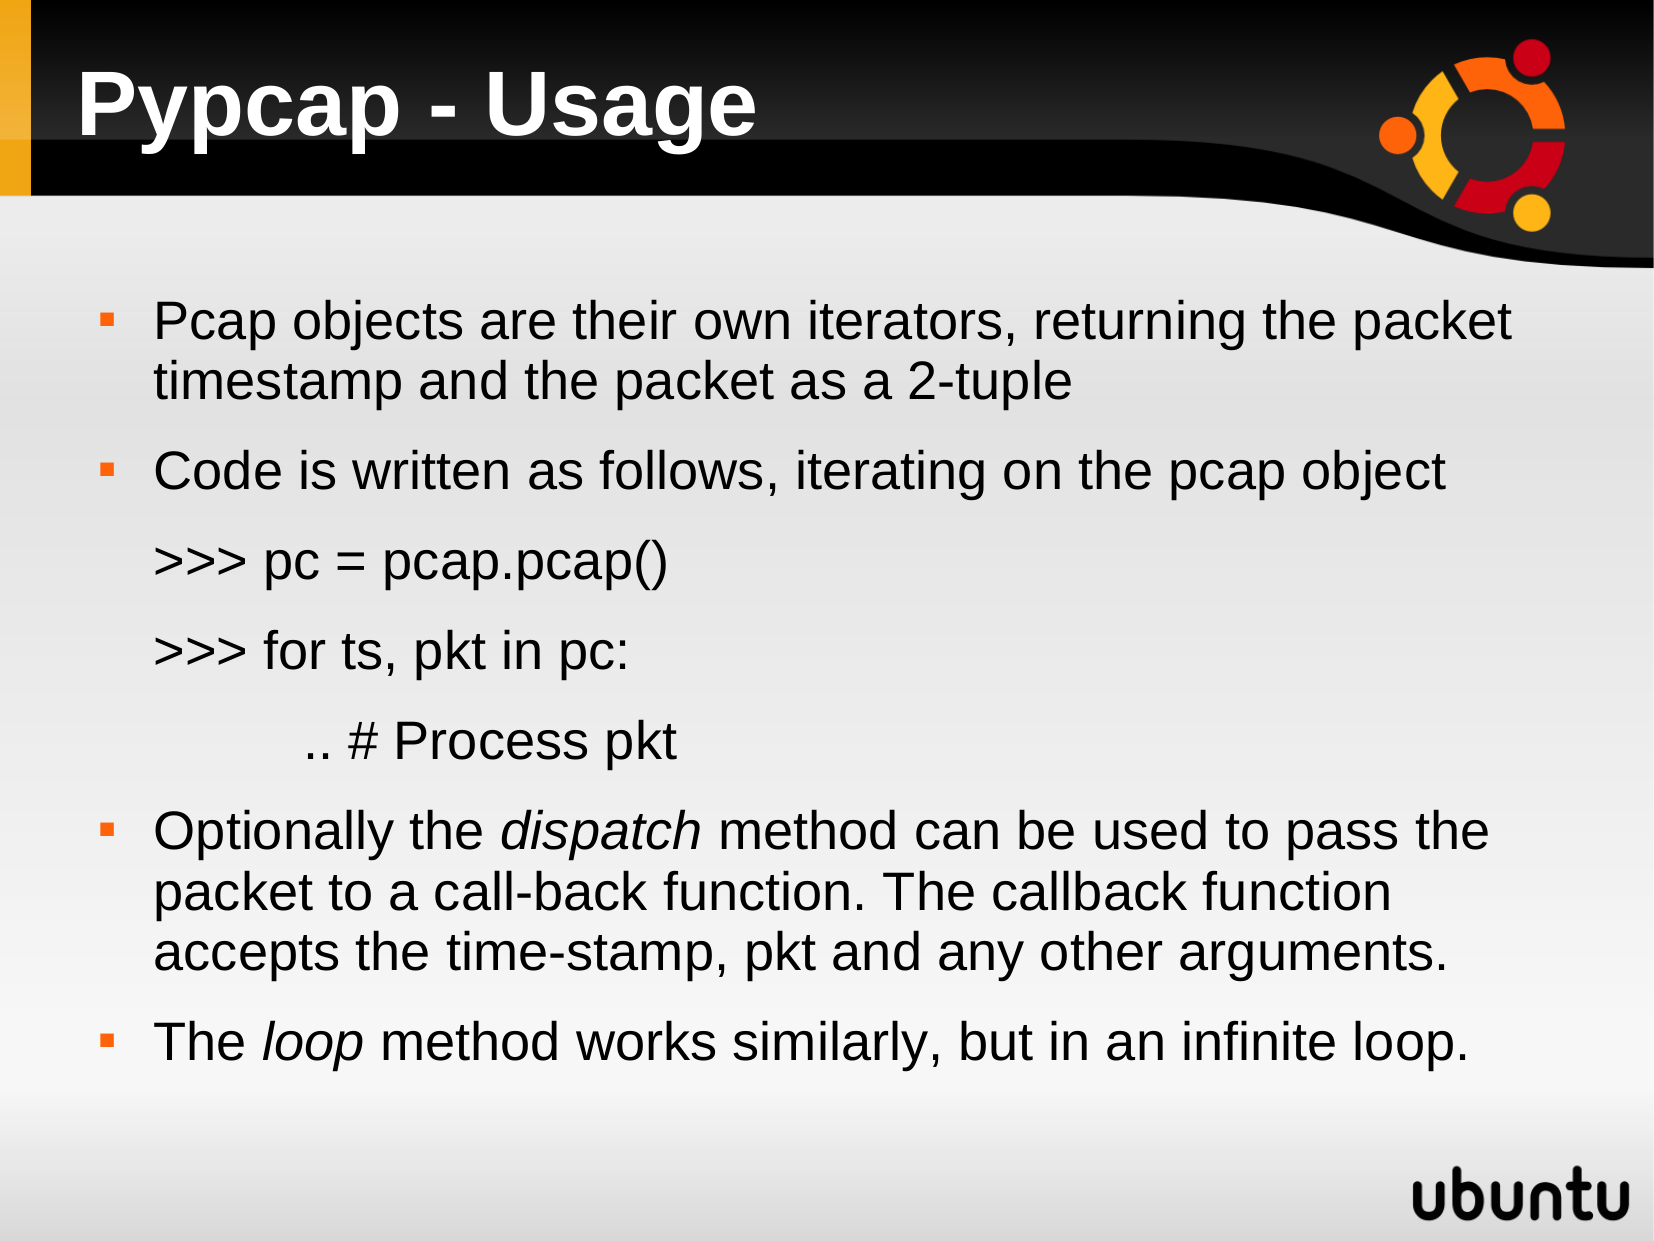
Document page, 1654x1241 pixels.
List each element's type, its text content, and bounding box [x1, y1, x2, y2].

picture [0, 0, 1654, 1241]
list Pcap objects are their own iterators, returning the packet timestamp and the packet as a 2-tuple Code is written as follows, iterating on the pcap object >>> pc = pcap.pcap() >>> for ts, pkt in pc: .. # Process pkt Optionally the dispatch method can be used to pass the packet to a call-back function. The callback function accepts the time-stamp, pkt and any other arguments. The loop method works similarly, but in an infinite loop. [82, 290, 1571, 1241]
title Pypcap - Usage [76, 7, 1565, 200]
